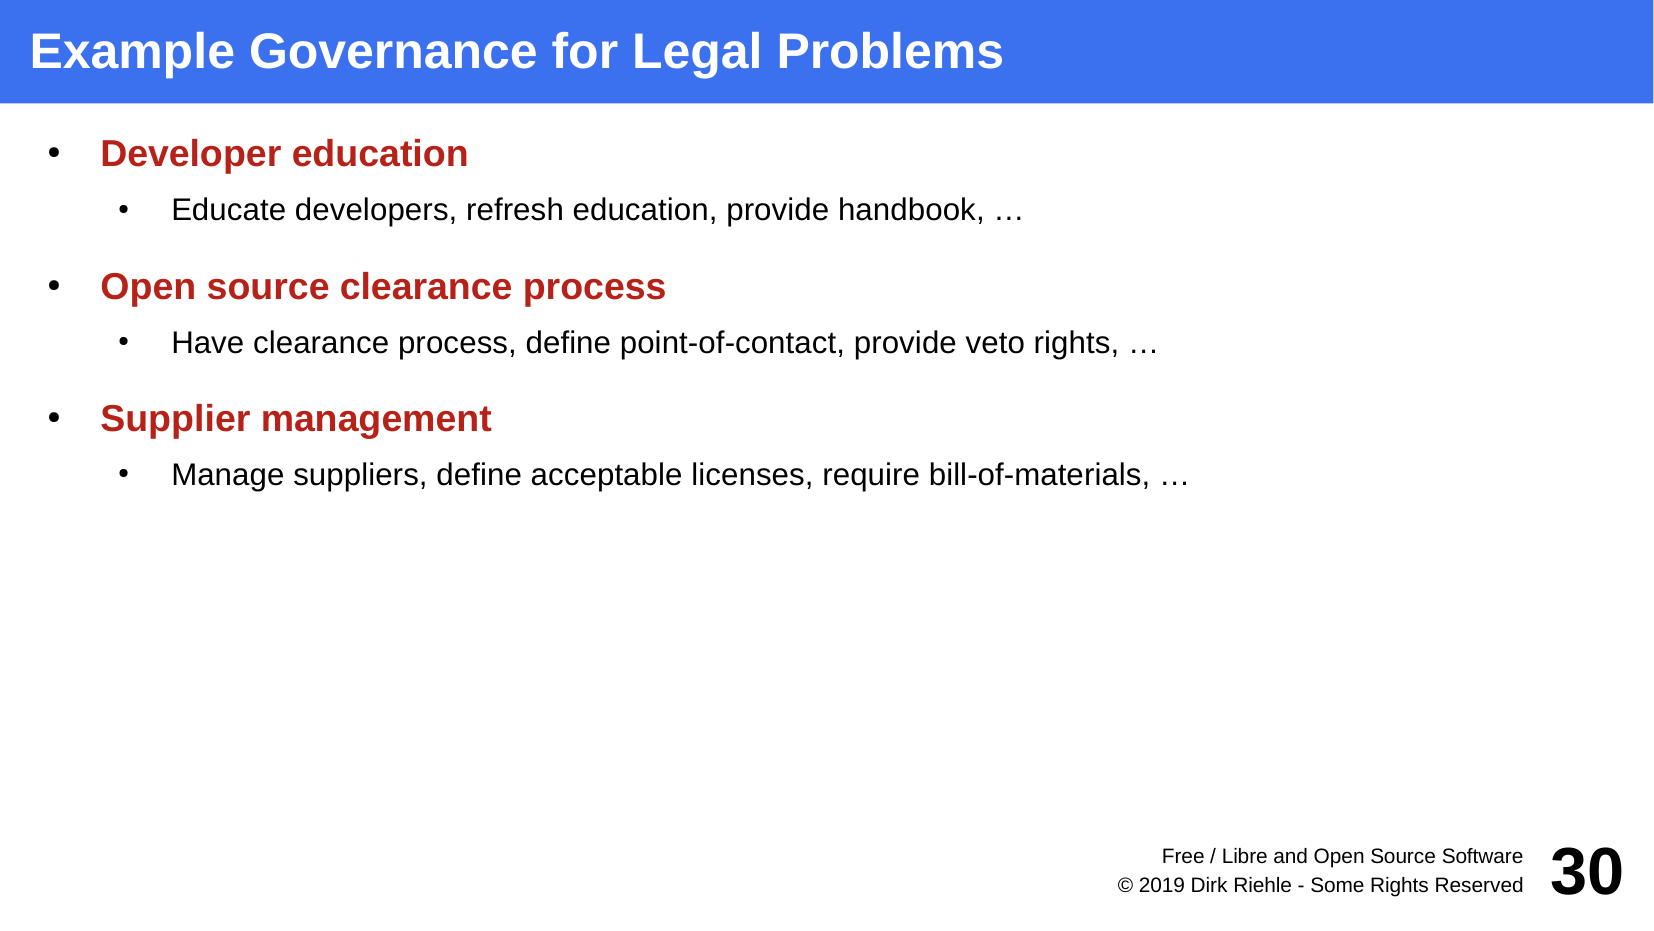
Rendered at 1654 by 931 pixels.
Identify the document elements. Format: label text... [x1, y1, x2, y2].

list Developer education Educate developers, refresh education, provide handbook, … Open source clearance process Have clearance process, define point-of-contact, provide veto rights, … Supplier management Manage suppliers, define acceptable licenses, require bill-of-materials, … [29, 132, 1625, 813]
title Example Governance for Legal Problems [0, 0, 1654, 104]
